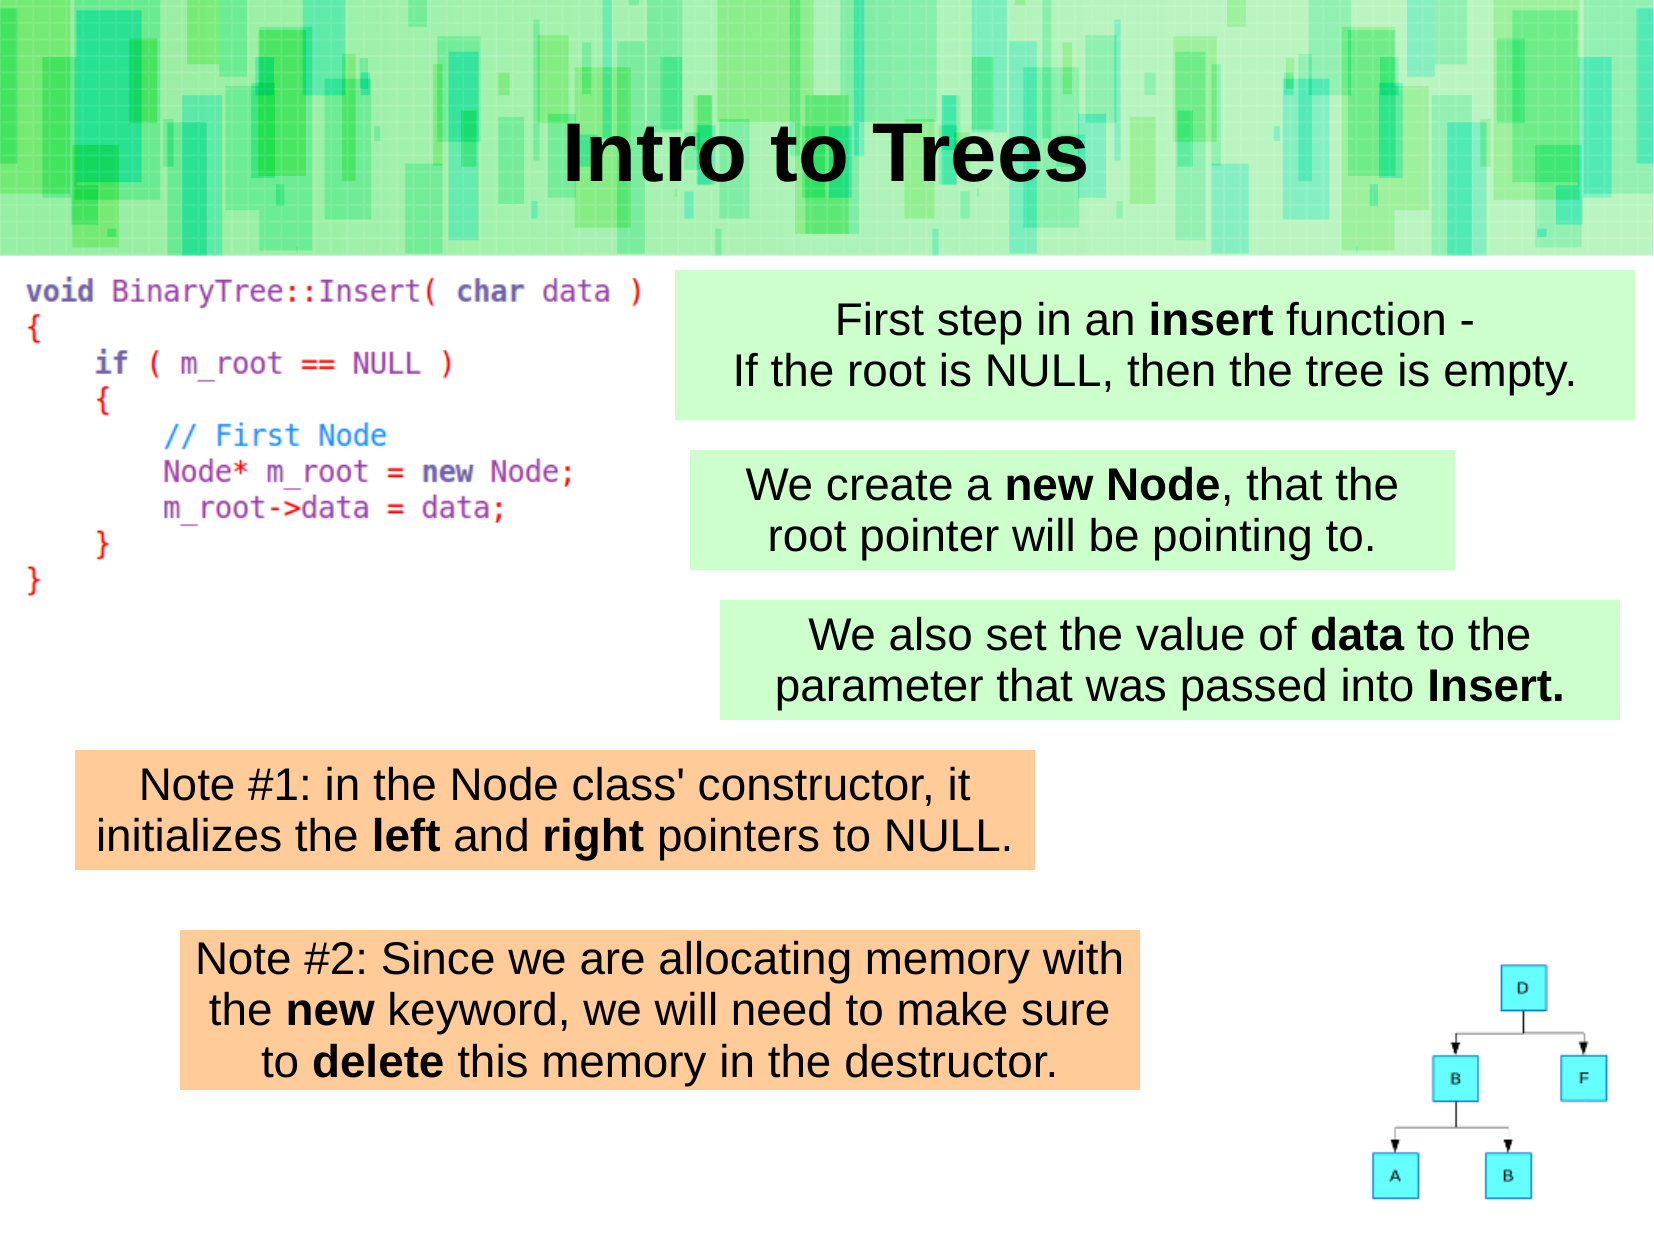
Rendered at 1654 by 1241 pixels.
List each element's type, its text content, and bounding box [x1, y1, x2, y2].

text_box First step in an insert function - If the root is NULL, then the tree is empty. [675, 270, 1636, 421]
text_box We also set the value of data to the parameter that was passed into Insert. [720, 600, 1621, 721]
picture [0, 0, 1654, 1241]
text_box Note #2: Since we are allocating memory with the new keyword, we will need to make sure to delete this memory in the destructor. [180, 930, 1141, 1090]
title Intro to Trees [82, 49, 1571, 257]
text_box We create a new Node, that the root pointer will be pointing to. [690, 450, 1456, 571]
text_box Note #1: in the Node class' constructor, it initializes the left and right pointers to NULL. [75, 750, 1036, 871]
